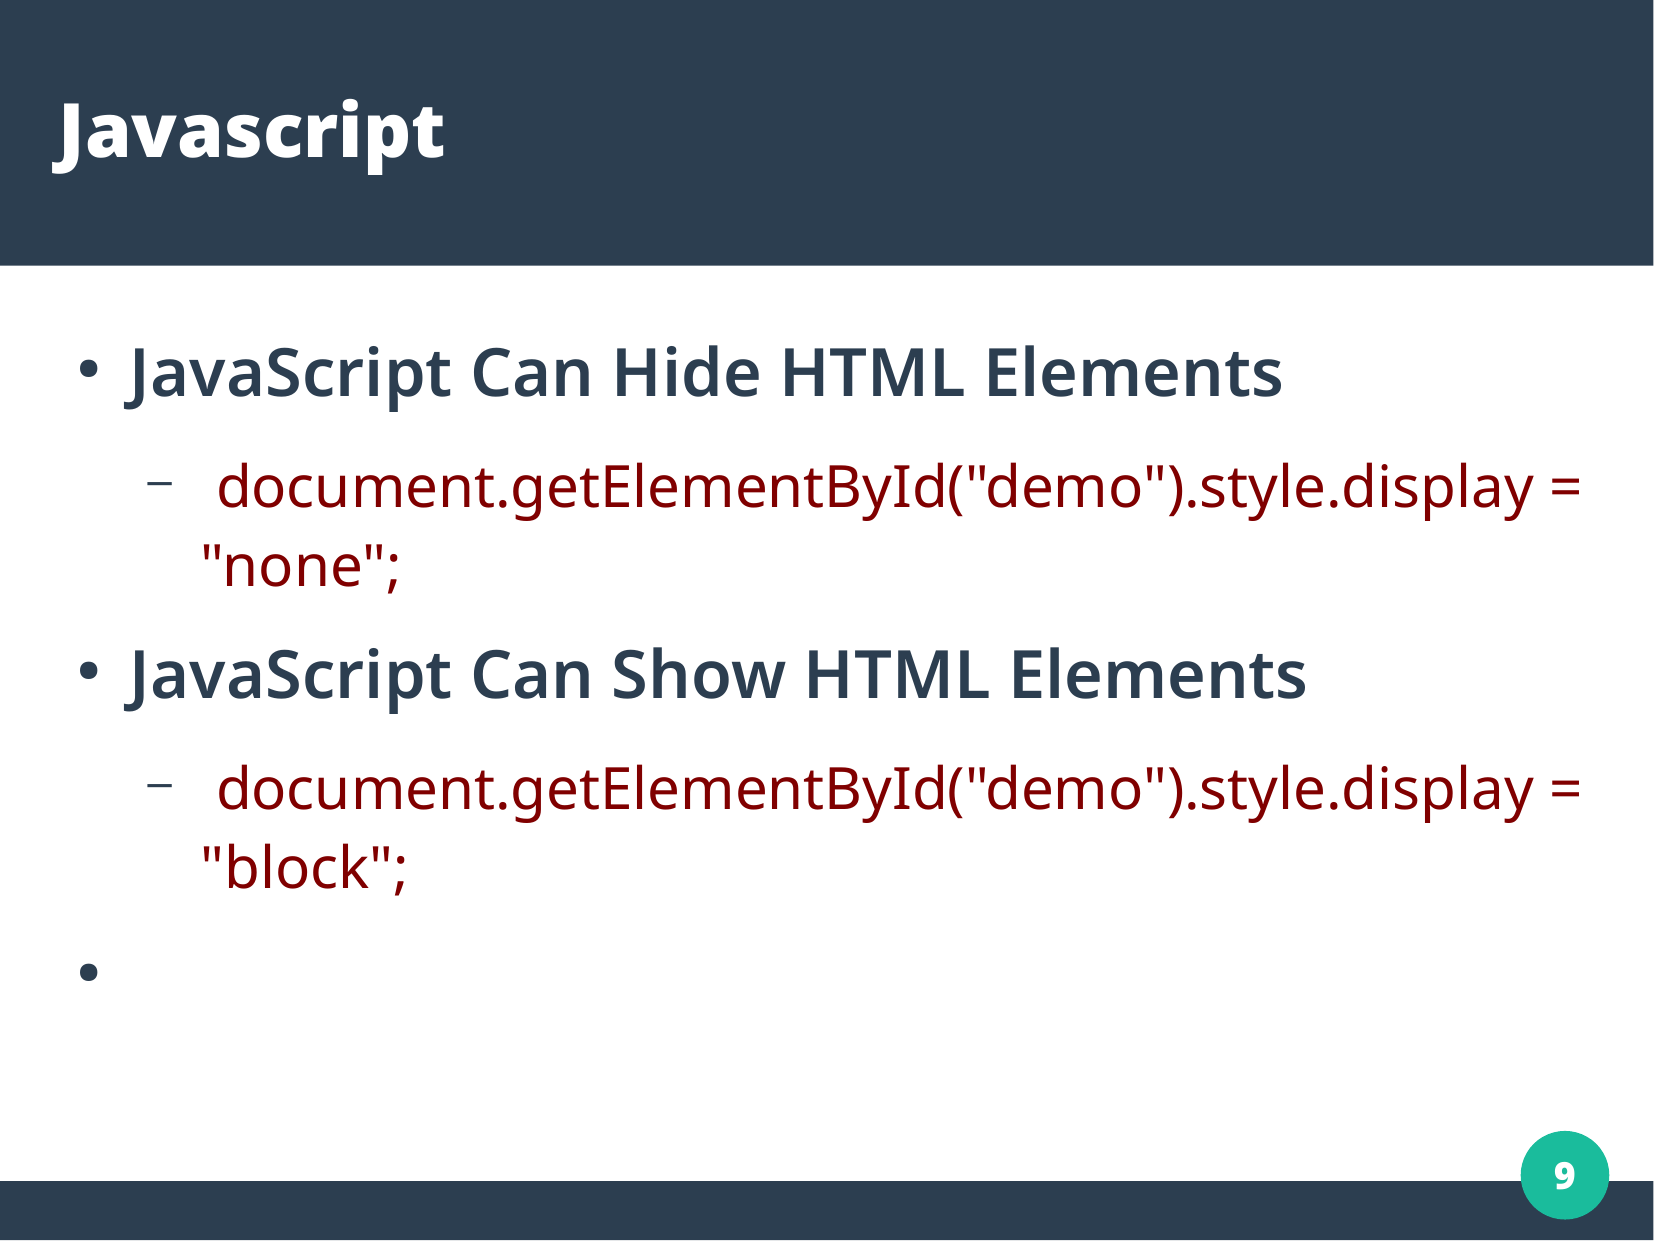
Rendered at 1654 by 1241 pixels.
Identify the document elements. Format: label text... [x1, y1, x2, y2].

list JavaScript Can Hide HTML Elements document.getElementById("demo").style.display = "none"; JavaScript Can Show HTML Elements document.getElementById("demo").style.display = "block"; [59, 324, 1595, 1152]
title Javascript [59, 49, 1595, 207]
